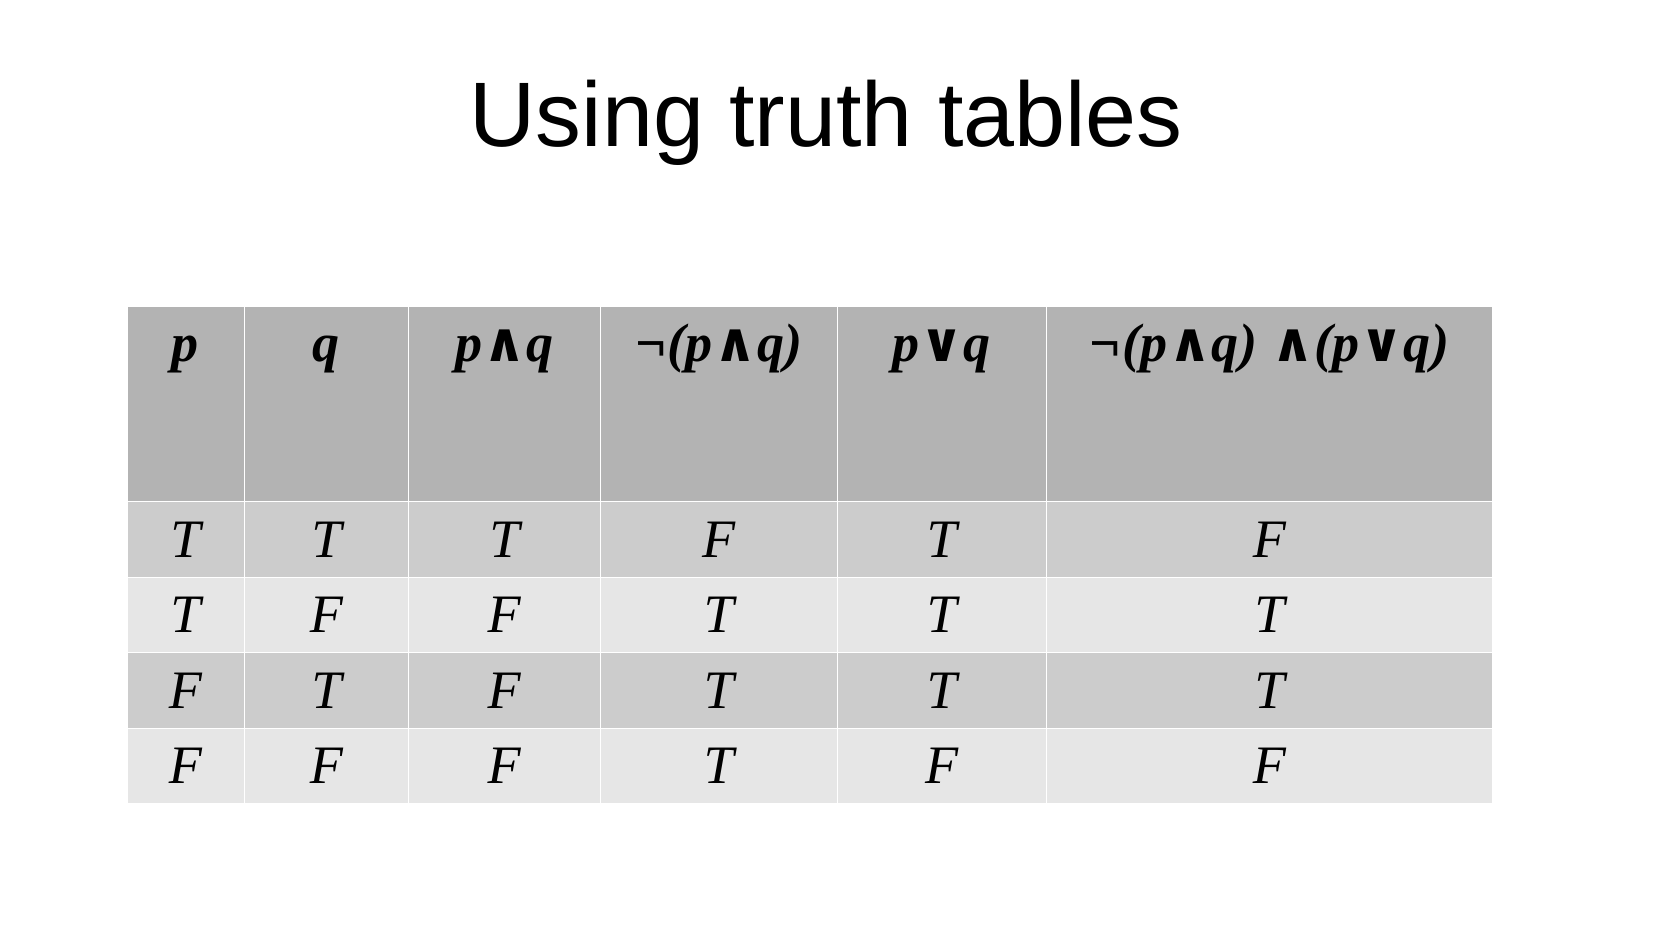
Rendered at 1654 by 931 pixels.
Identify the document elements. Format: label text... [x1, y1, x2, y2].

table_cell T [1047, 578, 1492, 652]
table_cell F [245, 729, 408, 803]
table_cell T [838, 653, 1046, 728]
table_cell T [409, 502, 600, 577]
table_cell F [838, 729, 1046, 803]
table_cell T [128, 578, 244, 652]
table_cell T [128, 502, 244, 577]
title Using truth tables [82, 37, 1571, 193]
table_header p [128, 307, 244, 501]
table_header p∧q [409, 307, 600, 501]
table_cell T [838, 578, 1046, 652]
table_cell F [1047, 729, 1492, 803]
table_cell T [1047, 653, 1492, 728]
table_header p∨q [838, 307, 1046, 501]
table_cell T [601, 578, 837, 652]
table_cell T [838, 502, 1046, 577]
table_cell T [245, 653, 408, 728]
table_cell F [601, 502, 837, 577]
table_cell F [128, 653, 244, 728]
table_cell F [409, 729, 600, 803]
table_cell F [409, 653, 600, 728]
table_header ¬(p∧q) [601, 307, 837, 501]
table_cell T [601, 729, 837, 803]
table_cell F [1047, 502, 1492, 577]
table_cell F [409, 578, 600, 652]
table_header ¬(p∧q) ∧(p∨q) [1047, 307, 1492, 501]
table_cell F [128, 729, 244, 803]
table_cell T [601, 653, 837, 728]
table_cell T [245, 502, 408, 577]
table_header q [245, 307, 408, 501]
table_cell F [245, 578, 408, 652]
